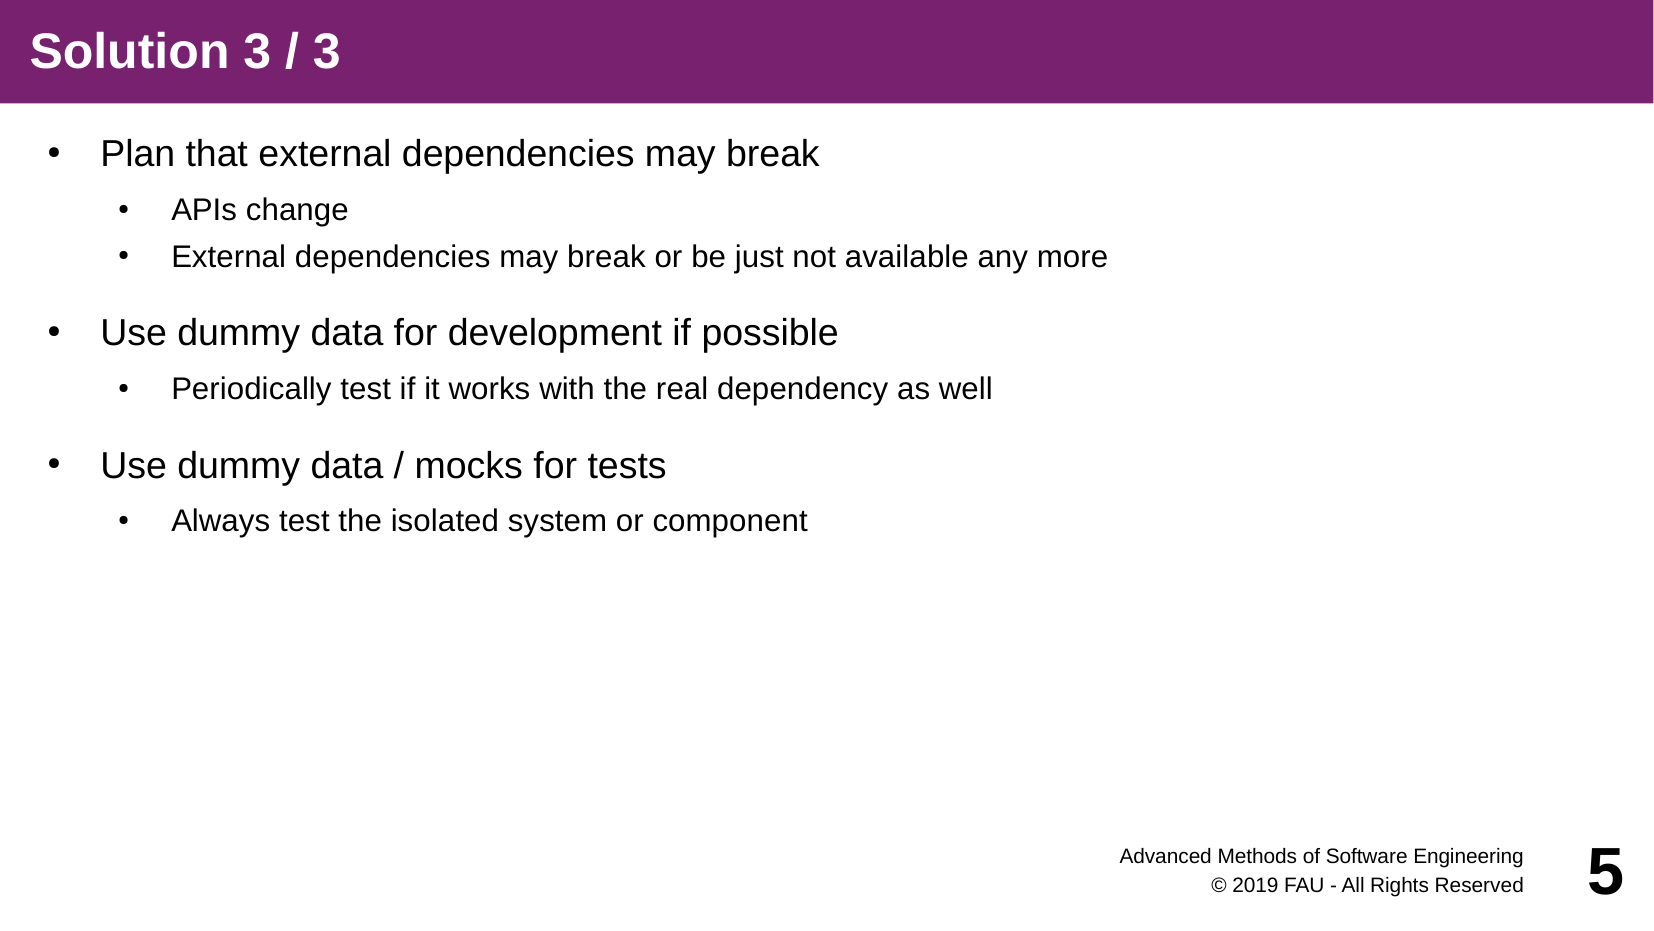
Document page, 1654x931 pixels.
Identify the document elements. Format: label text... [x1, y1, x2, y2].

list Plan that external dependencies may break APIs change External dependencies may break or be just not available any more Use dummy data for development if possible Periodically test if it works with the real dependency as well Use dummy data / mocks for tests Always test the isolated system or component [29, 132, 1625, 813]
title Solution 3 / 3 [0, 0, 1654, 104]
